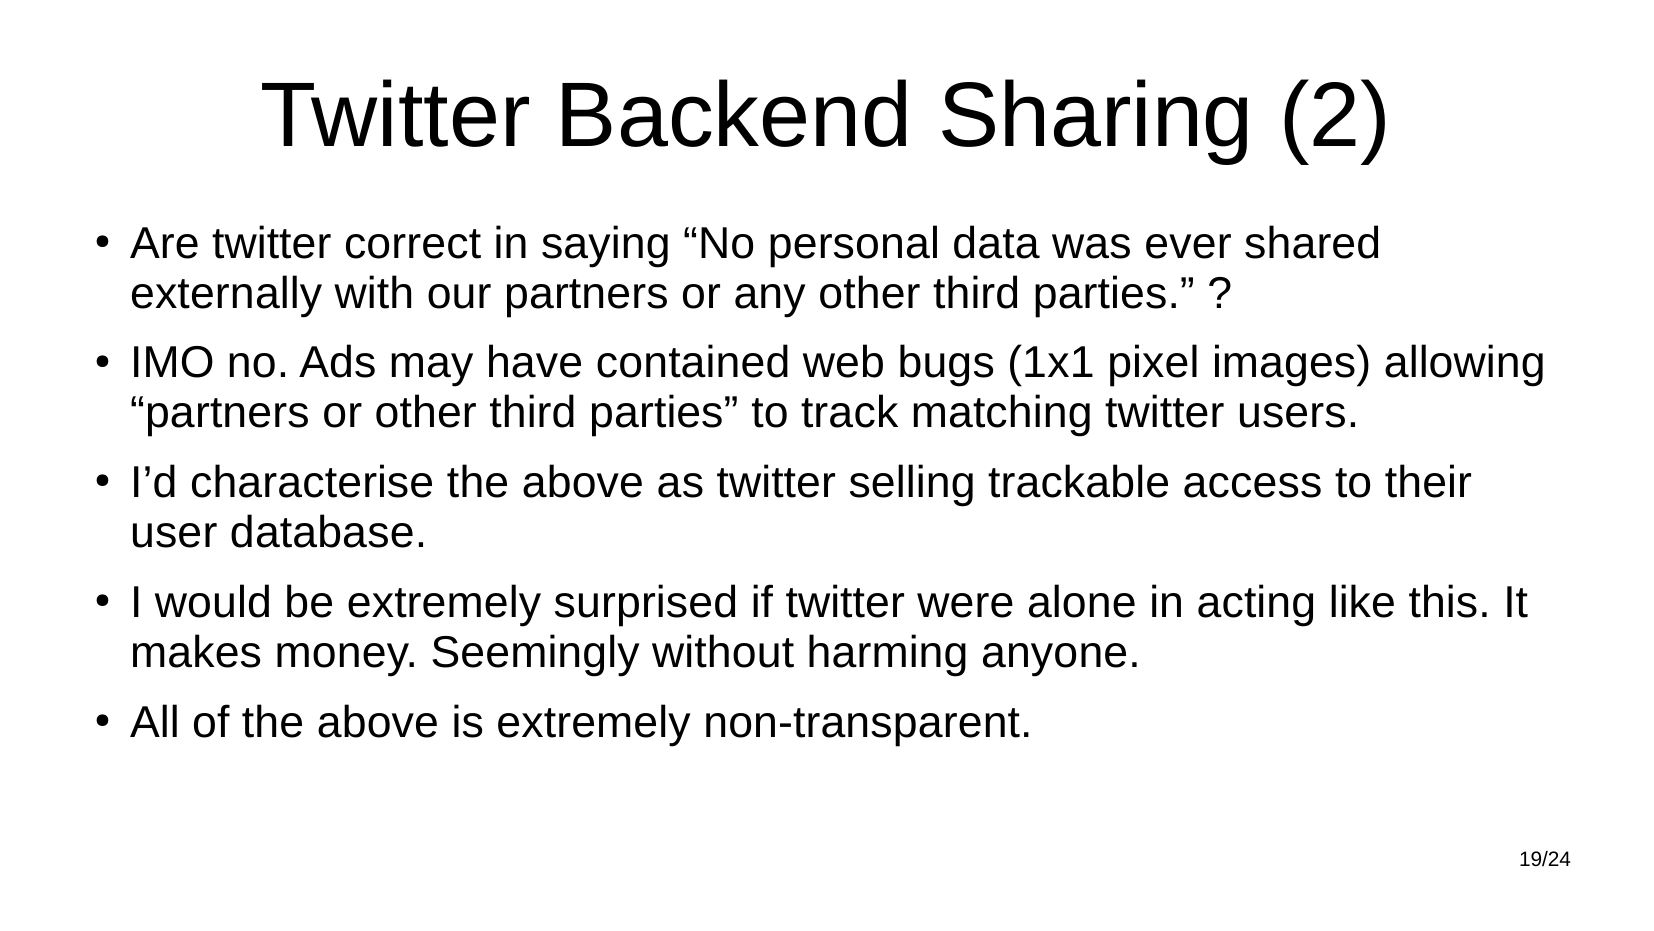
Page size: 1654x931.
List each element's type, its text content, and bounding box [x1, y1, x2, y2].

list Are twitter correct in saying “No personal data was ever shared externally with our partners or any other third parties.” ? IMO no. Ads may have contained web bugs (1x1 pixel images) allowing “partners or other third parties” to track matching twitter users. I’d characterise the above as twitter selling trackable access to their user database. I would be extremely surprised if twitter were alone in acting like this. It makes money. Seemingly without harming anyone. All of the above is extremely non-transparent. [82, 217, 1571, 758]
title Twitter Backend Sharing (2) [82, 37, 1571, 193]
